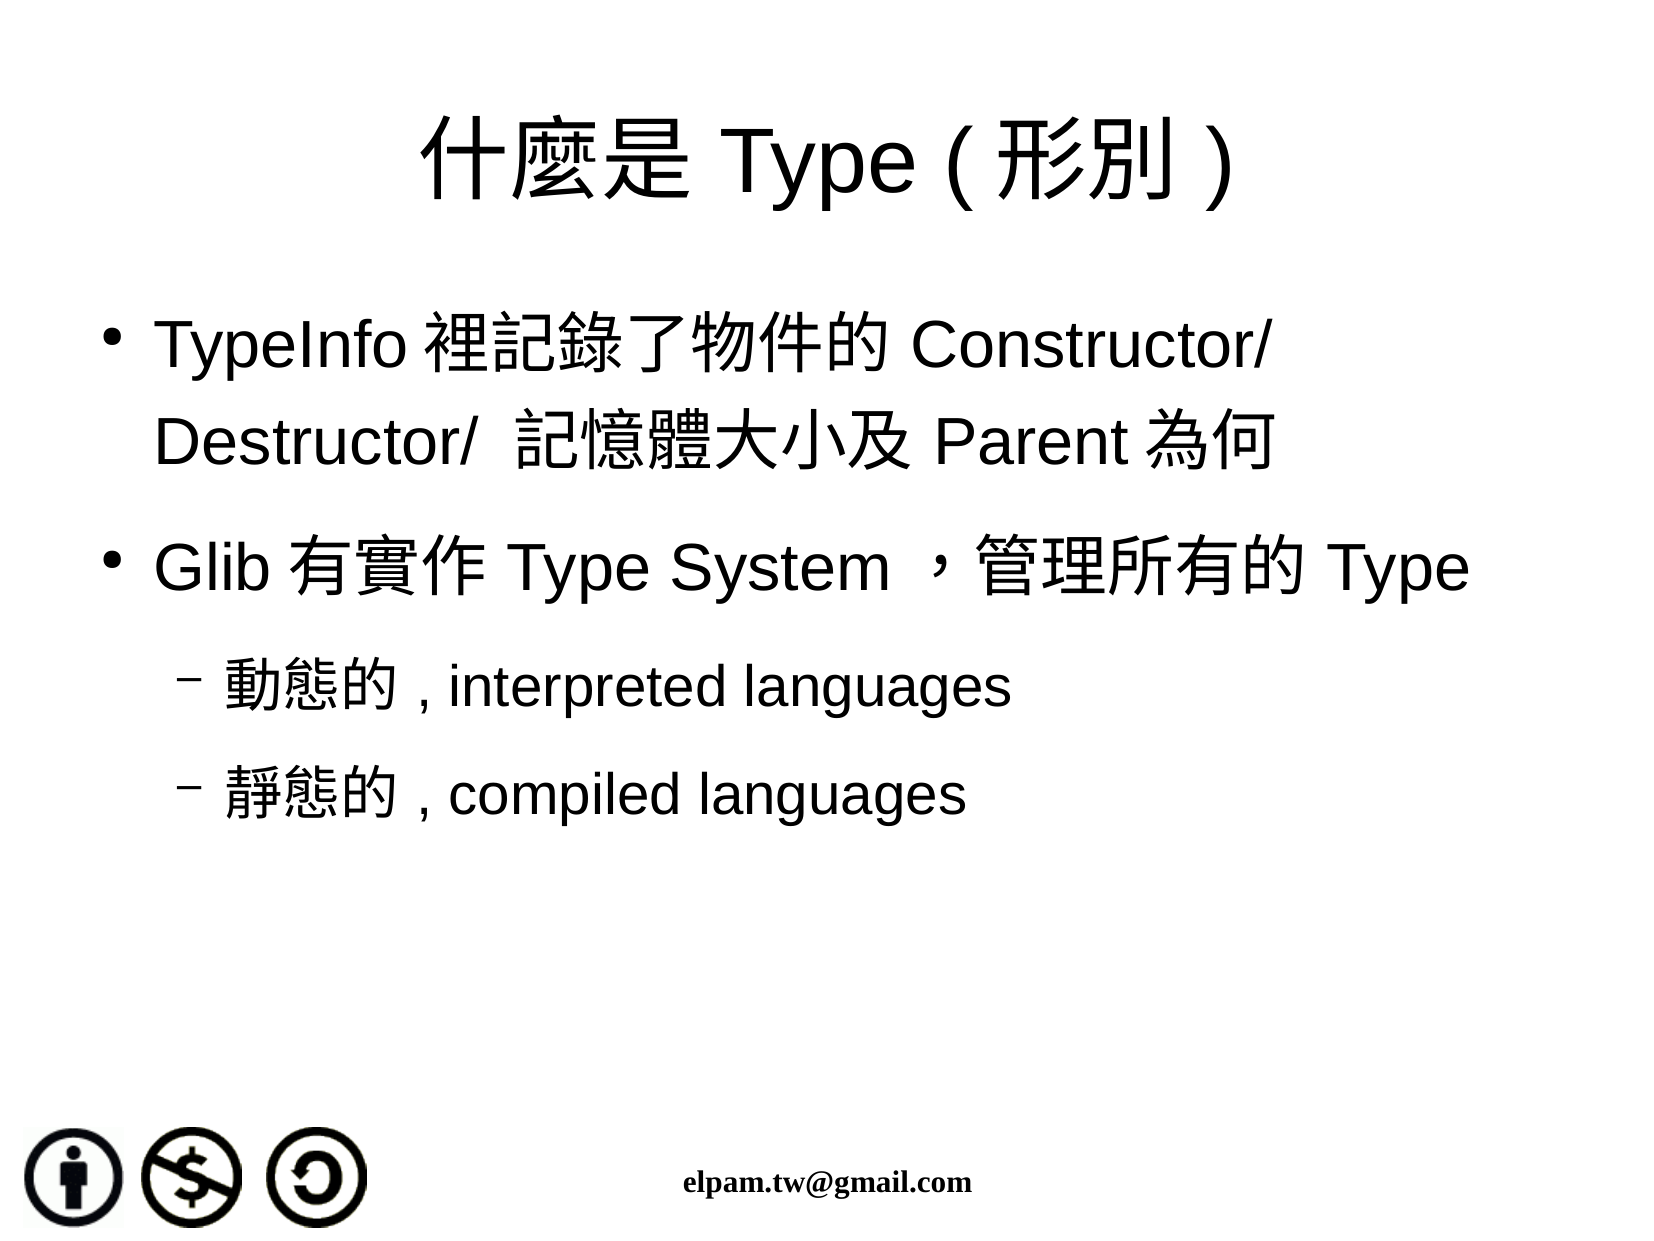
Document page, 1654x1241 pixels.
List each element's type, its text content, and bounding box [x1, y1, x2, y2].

picture [23, 1127, 124, 1228]
title 什麼是Type (形別) [82, 56, 1571, 250]
picture [266, 1127, 367, 1228]
picture [141, 1127, 242, 1228]
list TypeInfo裡記錄了物件的Constructor/ Destructor/ 記憶體大小及Parent為何 Glib有實作Type System，管理所有的Type 動態的, interpreted languages 靜態的, compiled languages [82, 290, 1571, 1094]
